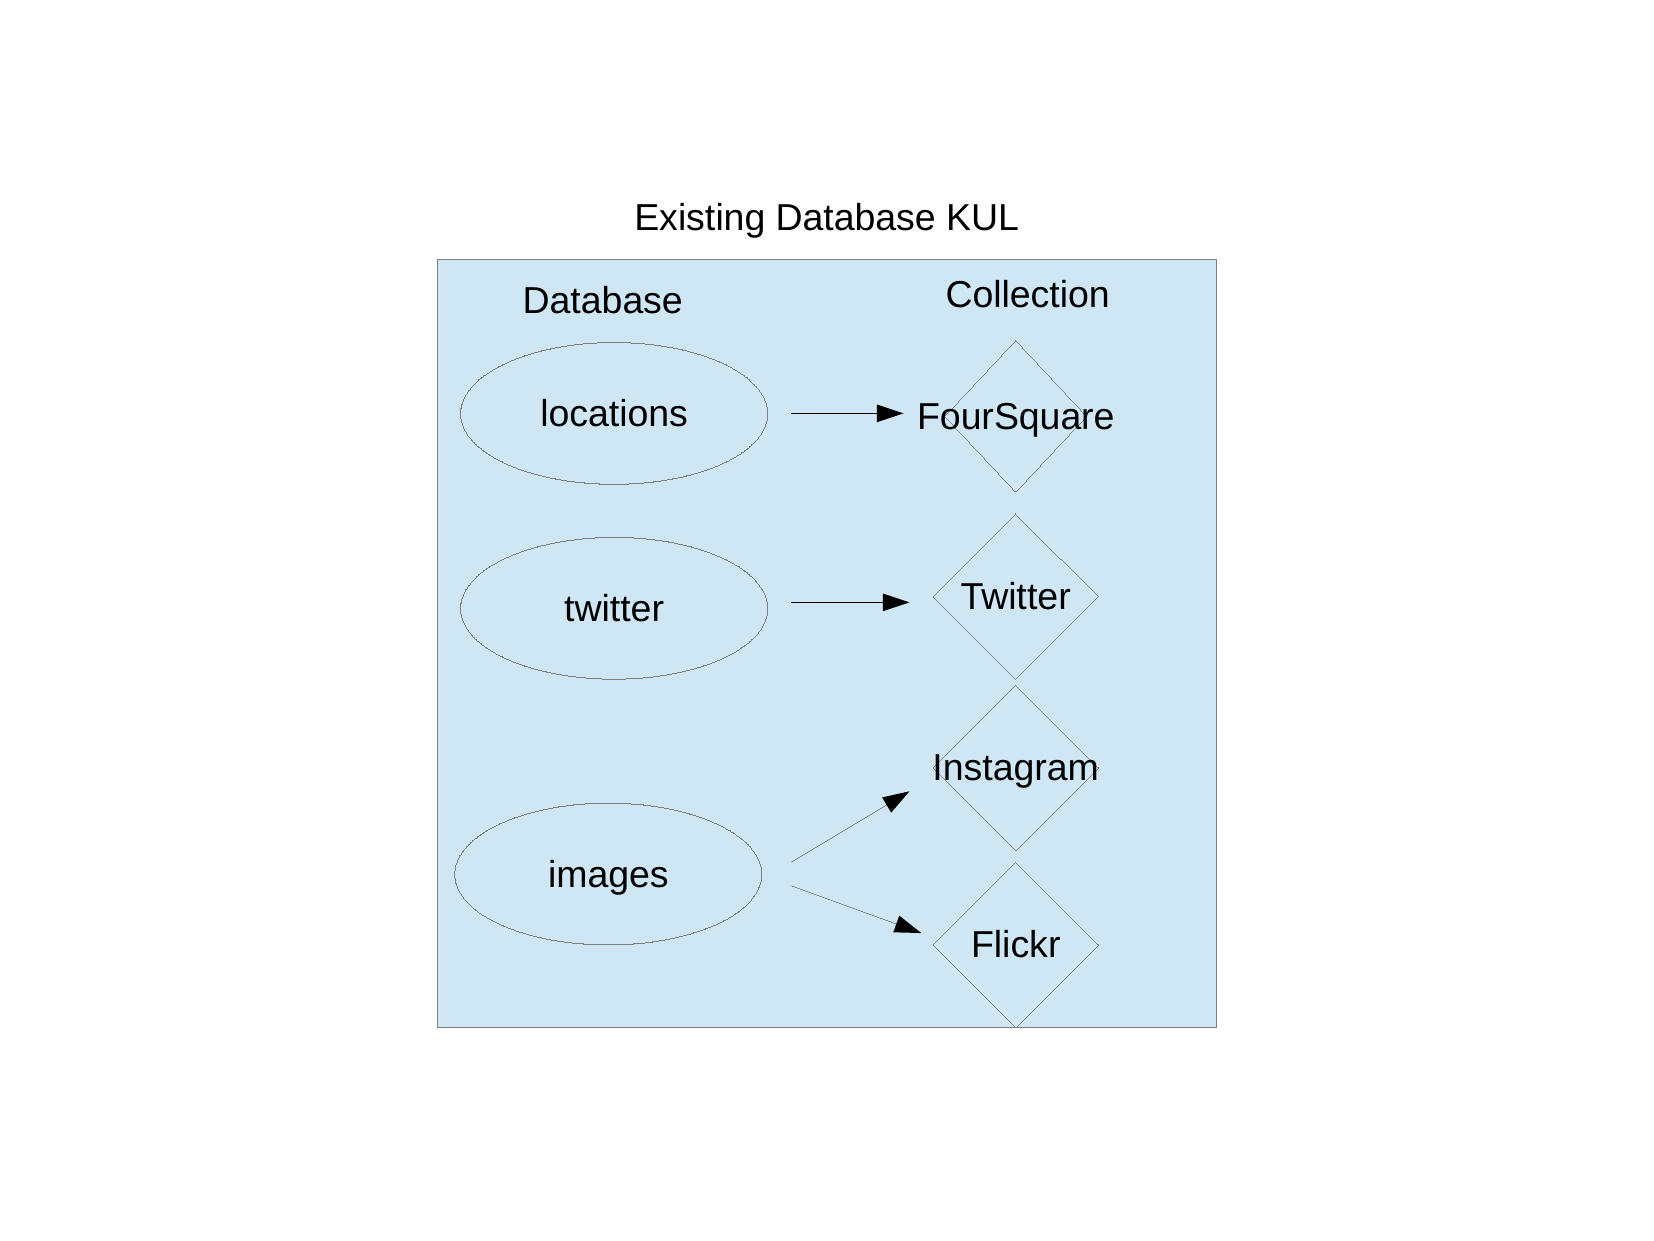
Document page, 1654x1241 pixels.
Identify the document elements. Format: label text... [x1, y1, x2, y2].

text_box FourSquare [951, 340, 1084, 492]
text_box [437, 259, 1217, 1028]
text_box Existing Database KUL [437, 188, 1217, 246]
text_box Collection [930, 265, 1125, 335]
text_box Flickr [933, 862, 1099, 1028]
text_box Database [507, 271, 709, 343]
text_box locations [460, 343, 768, 485]
text_box images [454, 803, 762, 945]
text_box twitter [460, 537, 768, 680]
text_box Twitter [933, 513, 1099, 680]
text_box Instagram [939, 685, 1092, 851]
